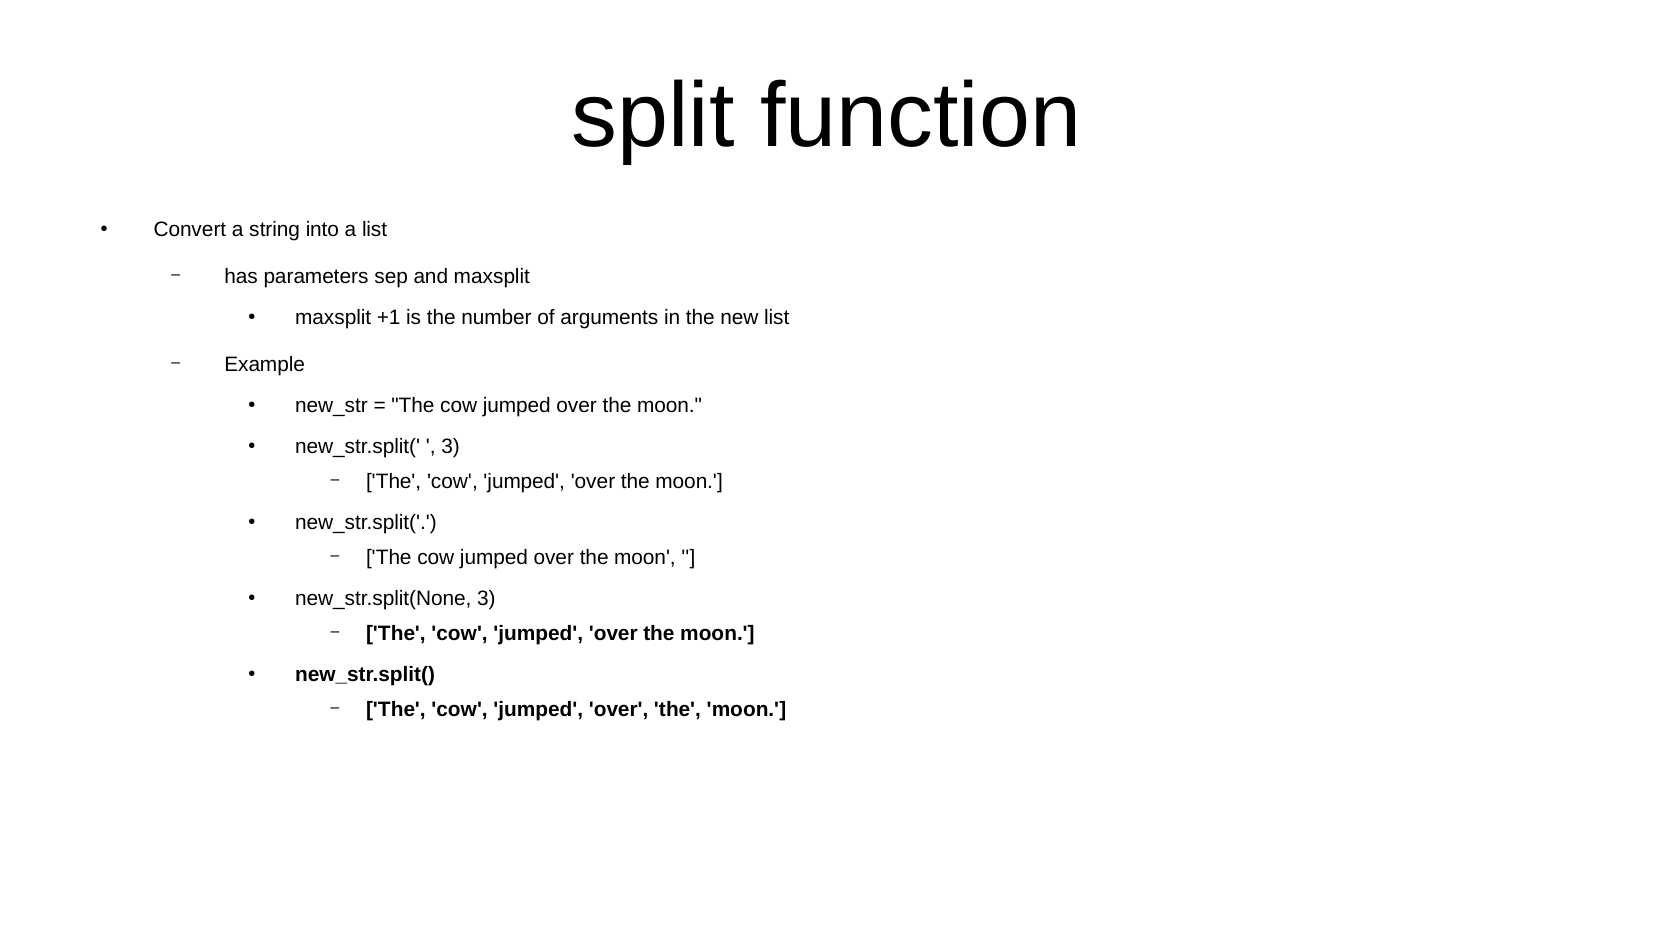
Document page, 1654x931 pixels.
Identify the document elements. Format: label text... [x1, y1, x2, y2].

list Convert a string into a list has parameters sep and maxsplit maxsplit +1 is the number of arguments in the new list Example new_str = "The cow jumped over the moon." new_str.split(' ', 3) ['The', 'cow', 'jumped', 'over the moon.'] new_str.split('.') ['The cow jumped over the moon', ''] new_str.split(None, 3) ['The', 'cow', 'jumped', 'over the moon.'] new_str.split() ['The', 'cow', 'jumped', 'over', 'the', 'moon.'] [82, 217, 1571, 901]
title split function [82, 37, 1571, 193]
